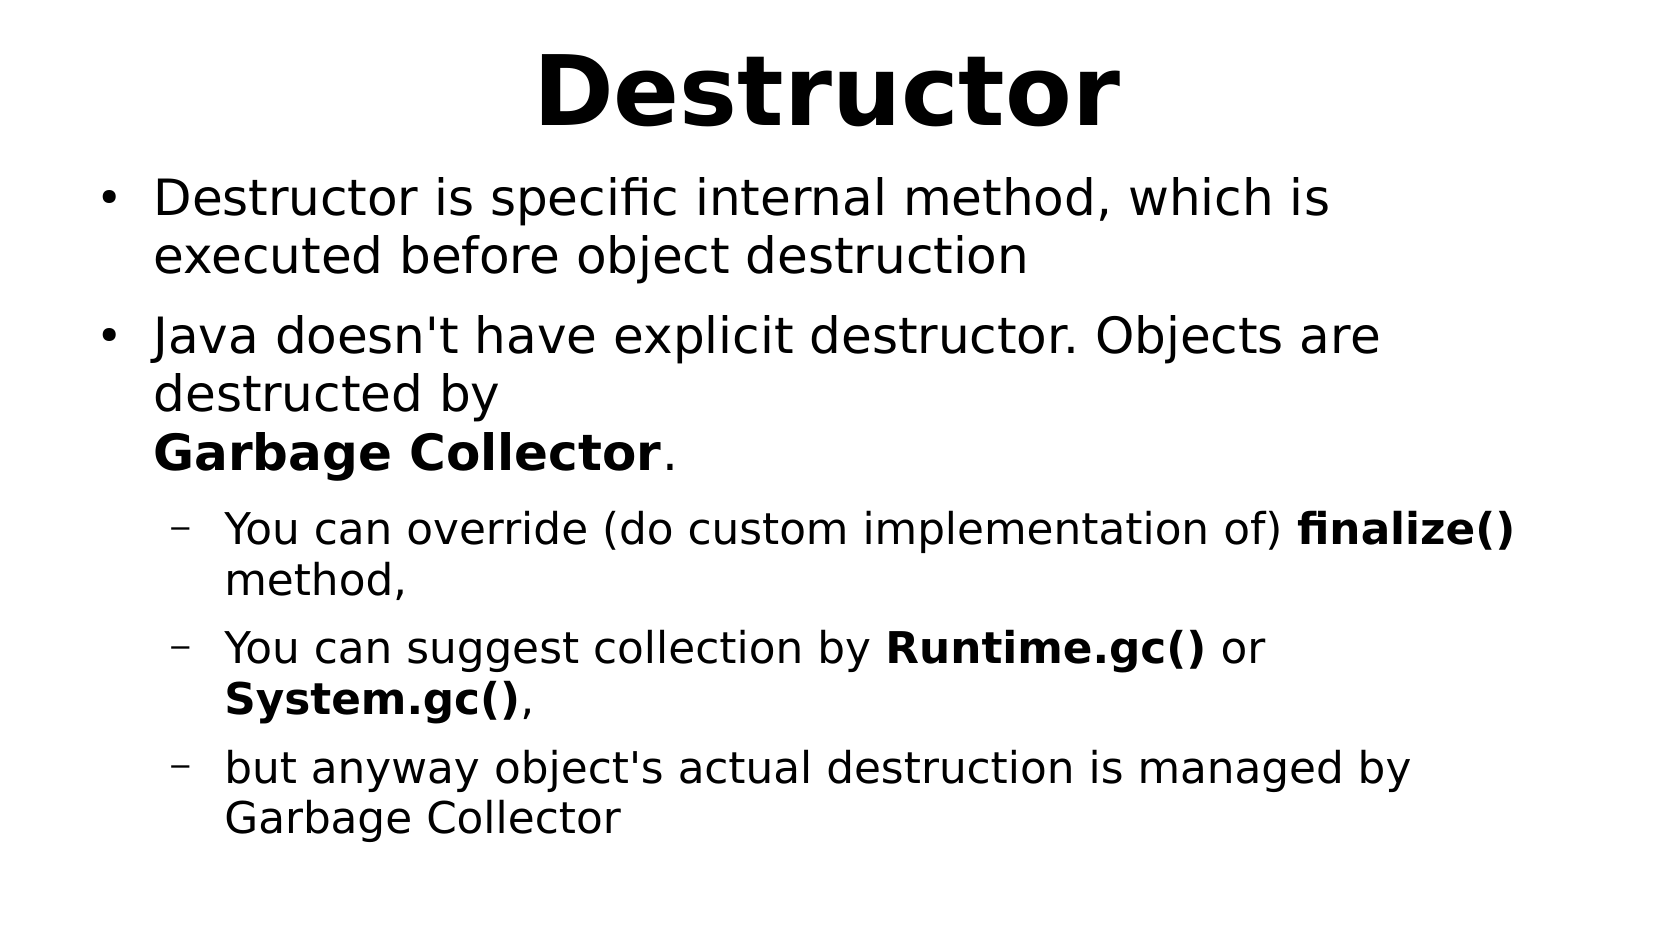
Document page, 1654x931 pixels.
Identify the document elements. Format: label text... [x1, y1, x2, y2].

list Destructor is specific internal method, which is executed before object destruction Java doesn't have explicit destructor. Objects are destructed by Garbage Collector. You can override (do custom implementation of) finalize() method, You can suggest collection by Runtime.gc() or System.gc(), but anyway object's actual destruction is managed by Garbage Collector [82, 168, 1538, 889]
title Destructor [82, 35, 1571, 149]
